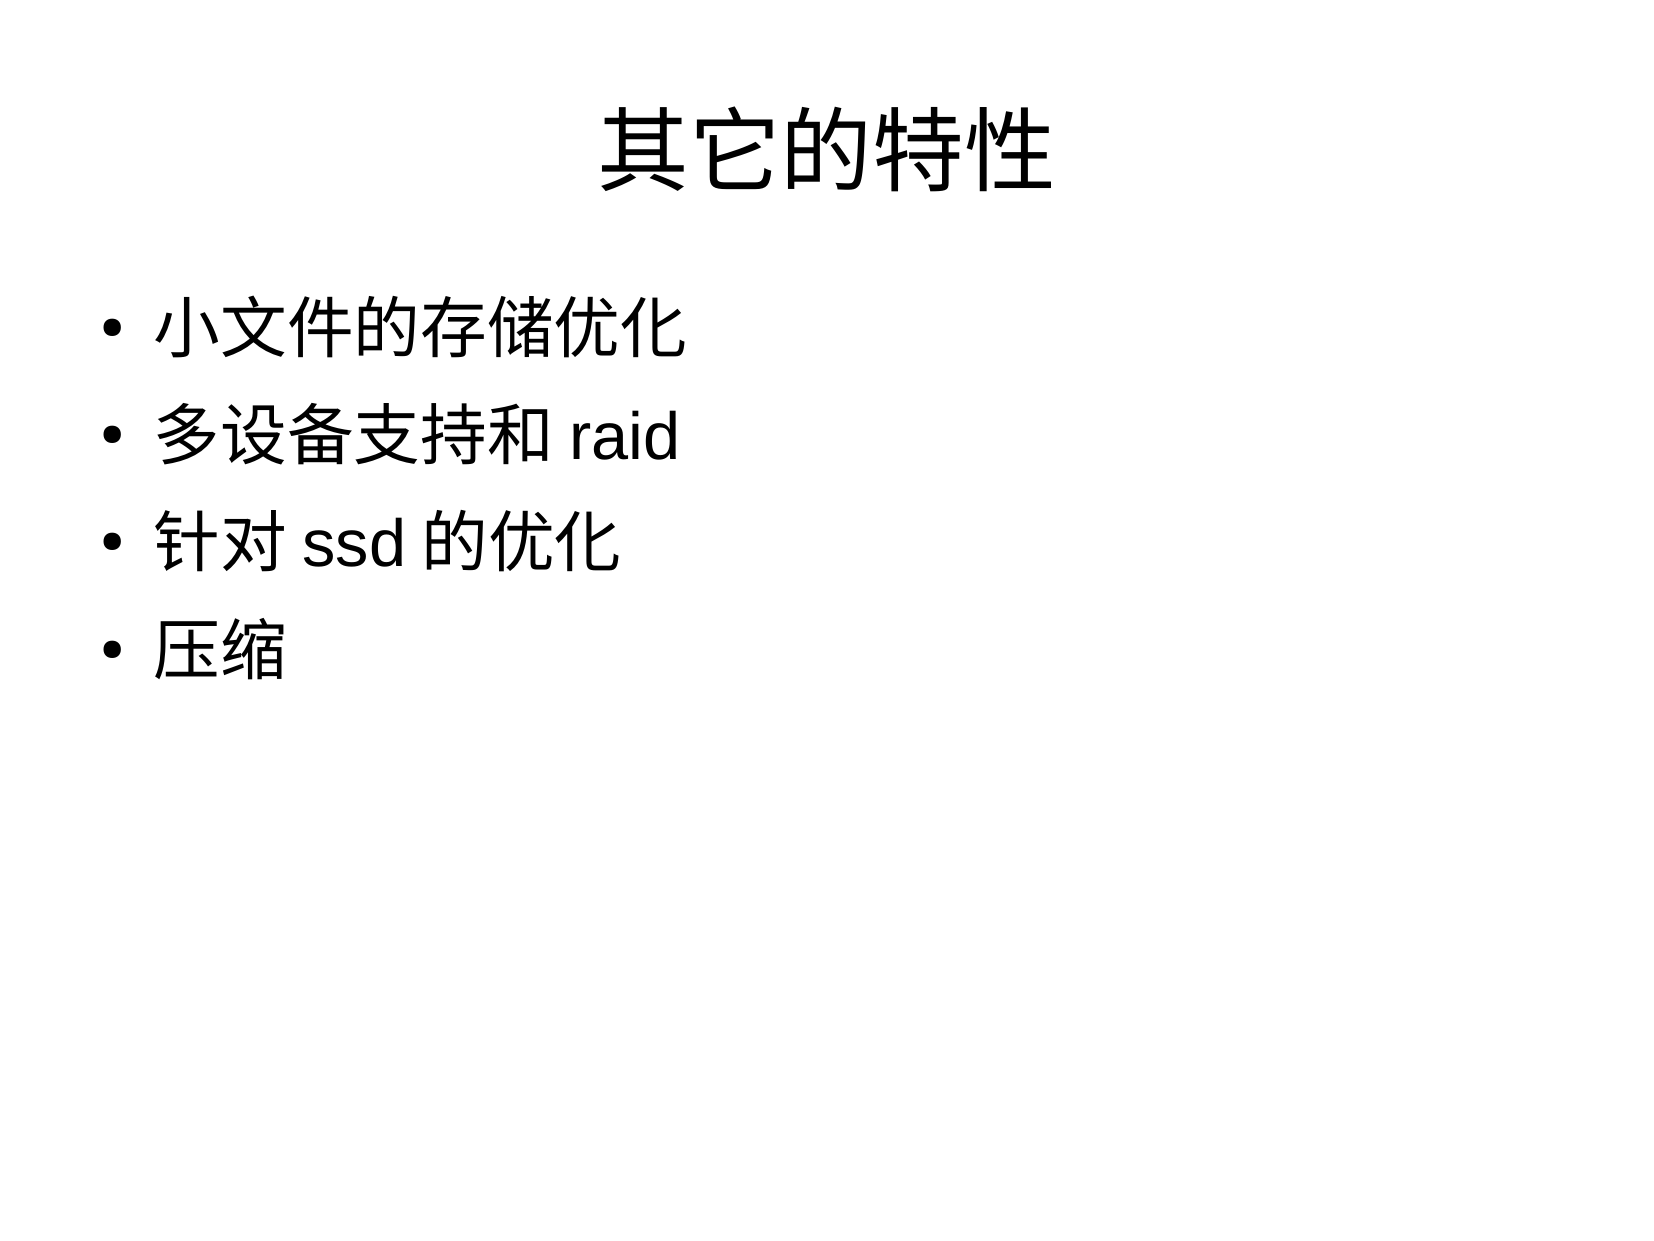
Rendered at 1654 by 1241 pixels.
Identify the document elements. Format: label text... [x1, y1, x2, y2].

title 其它的特性 [82, 49, 1571, 257]
list 小文件的存储优化 多设备支持和raid 针对ssd的优化 压缩 [82, 290, 1571, 1109]
